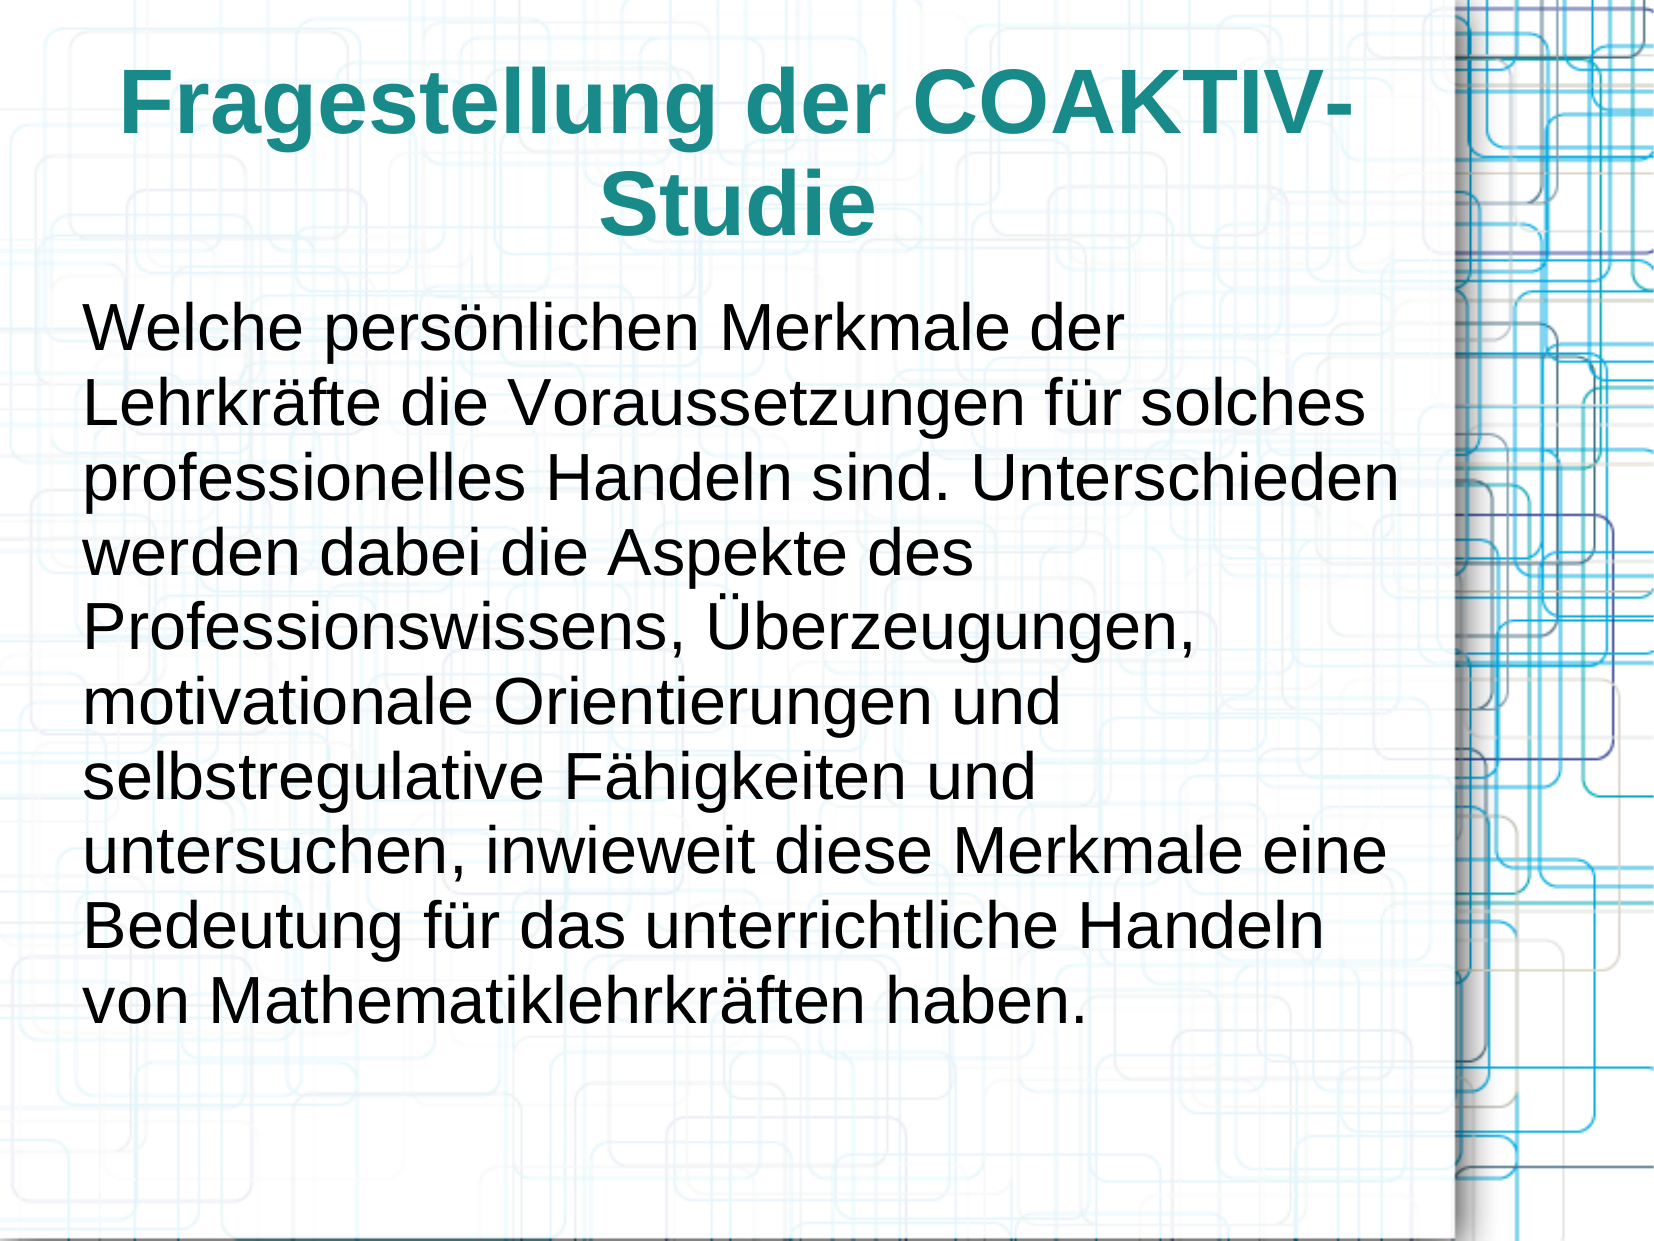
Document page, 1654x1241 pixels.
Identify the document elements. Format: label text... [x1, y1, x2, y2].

list Welche persönlichen Merkmale der Lehrkräfte die Voraussetzungen für solches professionelles Handeln sind. Unterschieden werden dabei die Aspekte des Professionswissens, Überzeugungen, motivationale Orientierungen und selbstregulative Fähigkeiten und untersuchen, inwieweit diese Merkmale eine Bedeutung für das unterrichtliche Handeln von Mathematiklehrkräften haben. [82, 290, 1418, 1109]
picture [0, 0, 1654, 1241]
title Fragestellung der COAKTIV-Studie [59, 49, 1418, 257]
